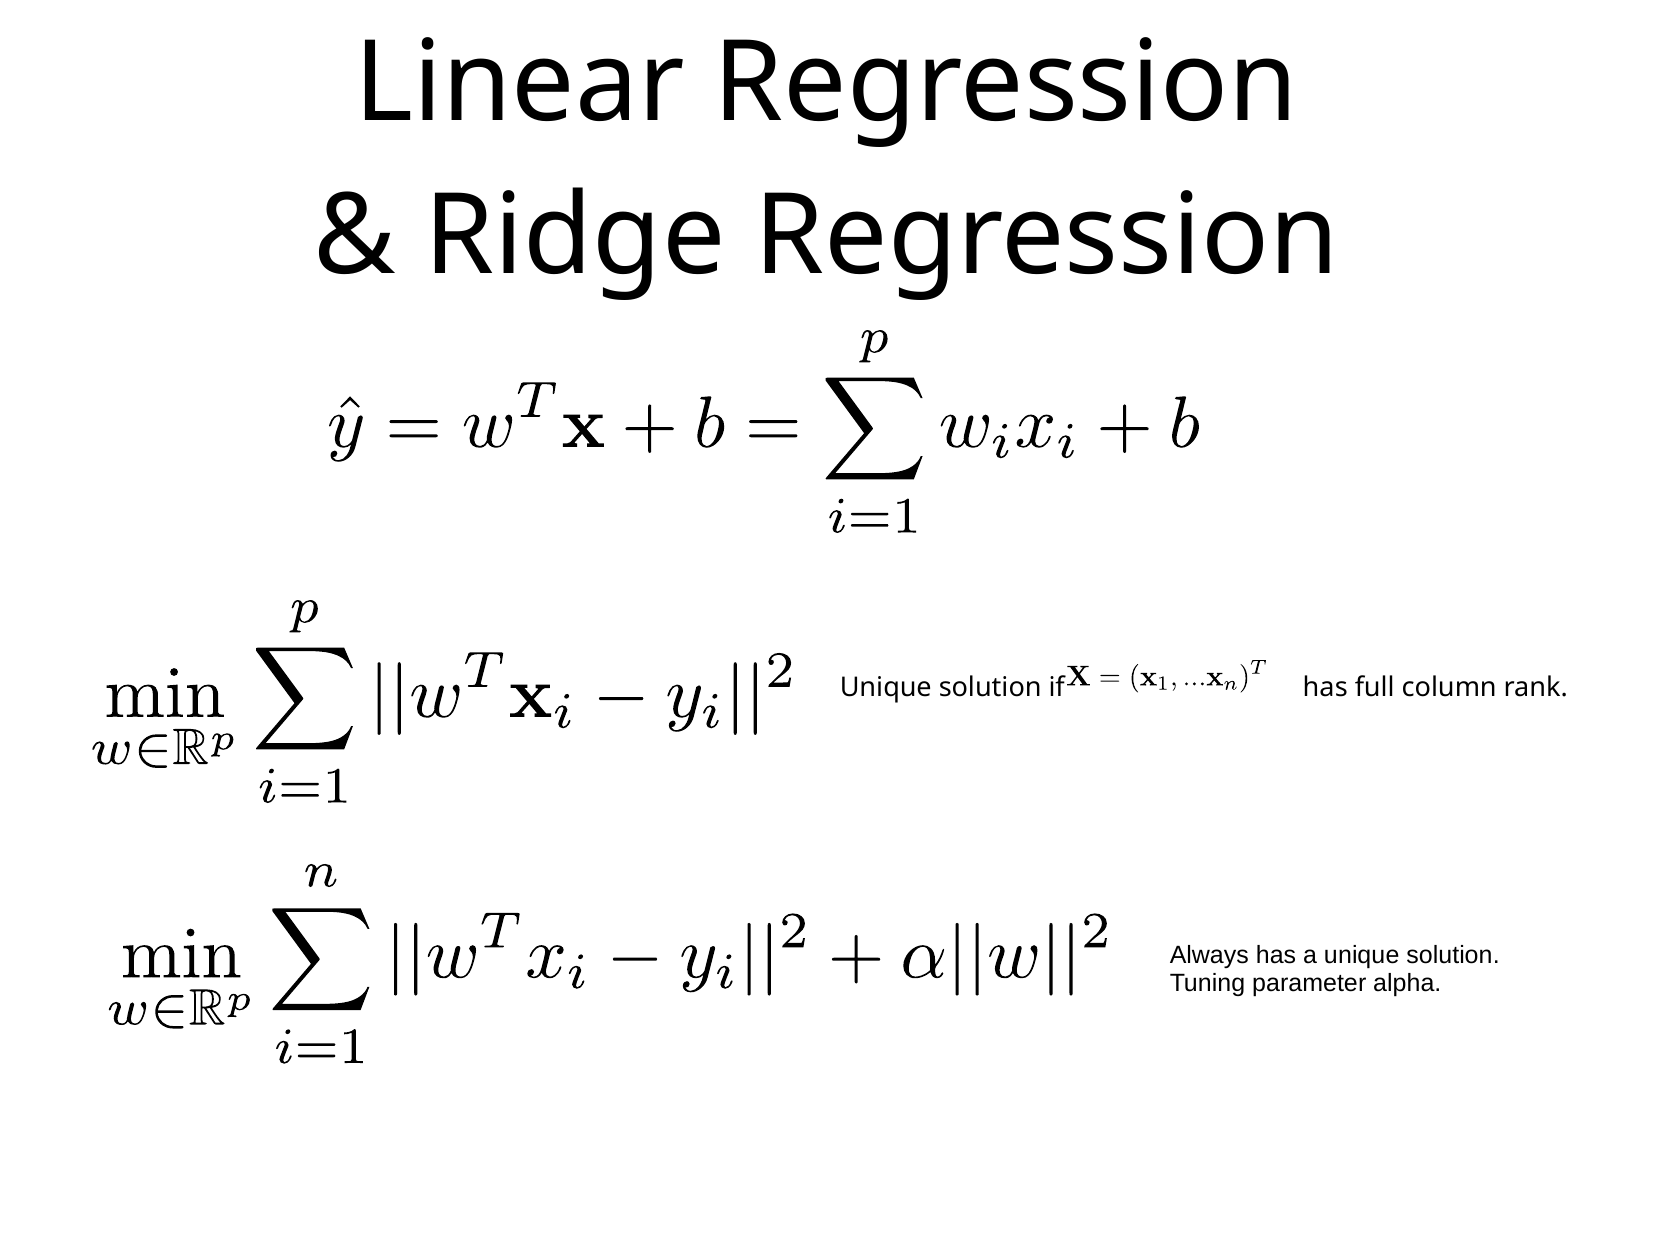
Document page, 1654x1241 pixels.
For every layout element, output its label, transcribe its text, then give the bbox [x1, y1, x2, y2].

text_box [106, 863, 1111, 1064]
text_box Unique solution if has full column rank. [825, 660, 1654, 713]
title Linear Regression & Ridge Regression [82, 40, 1571, 266]
text_box [326, 330, 1201, 534]
text_box [90, 600, 795, 804]
text_box Always has a unique solution. Tuning parameter alpha. [1155, 933, 1654, 1004]
text_box [1066, 660, 1267, 693]
